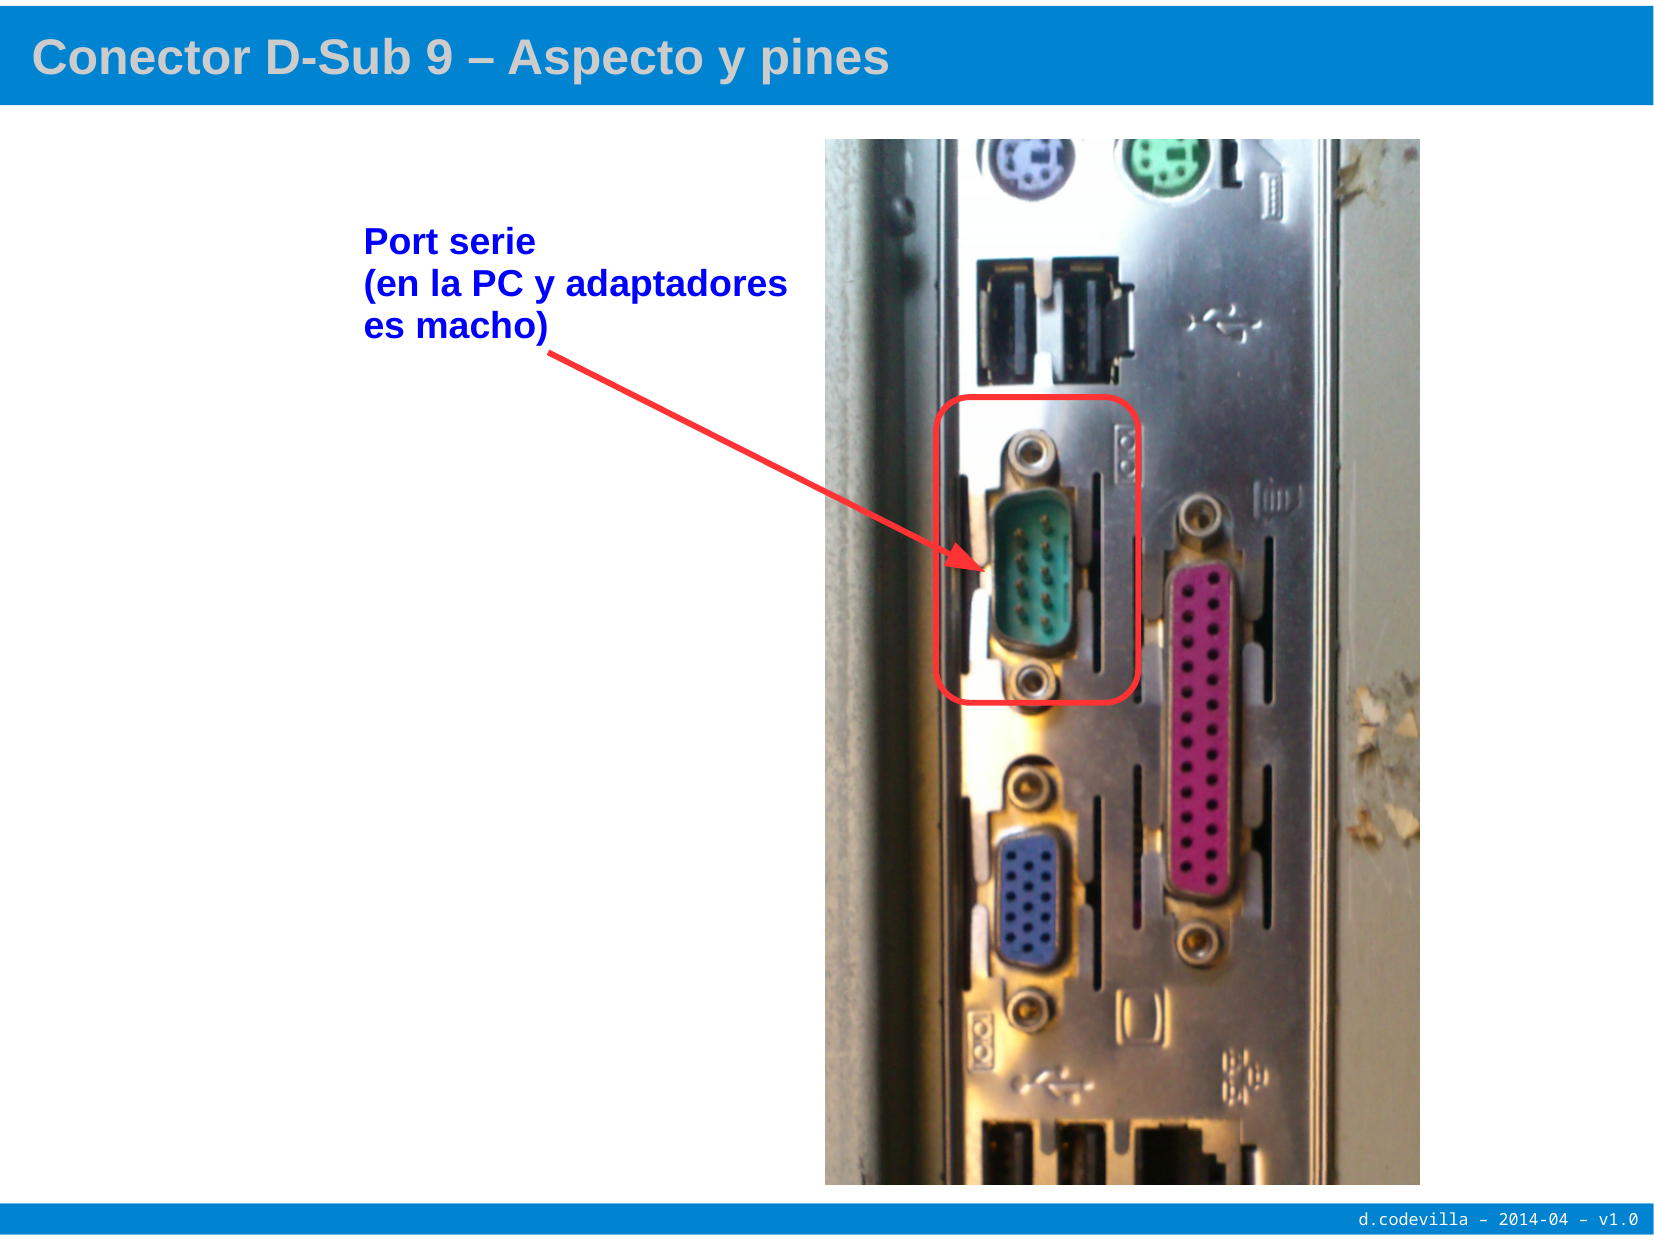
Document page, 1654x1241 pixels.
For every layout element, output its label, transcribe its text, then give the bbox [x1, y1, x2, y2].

picture [825, 139, 1420, 1185]
text_box Conector D-Sub 9 – Aspecto y pines [16, 21, 1200, 93]
picture [939, 401, 1135, 699]
text_box Port serie (en la PC y adaptadores es macho) [348, 213, 804, 354]
